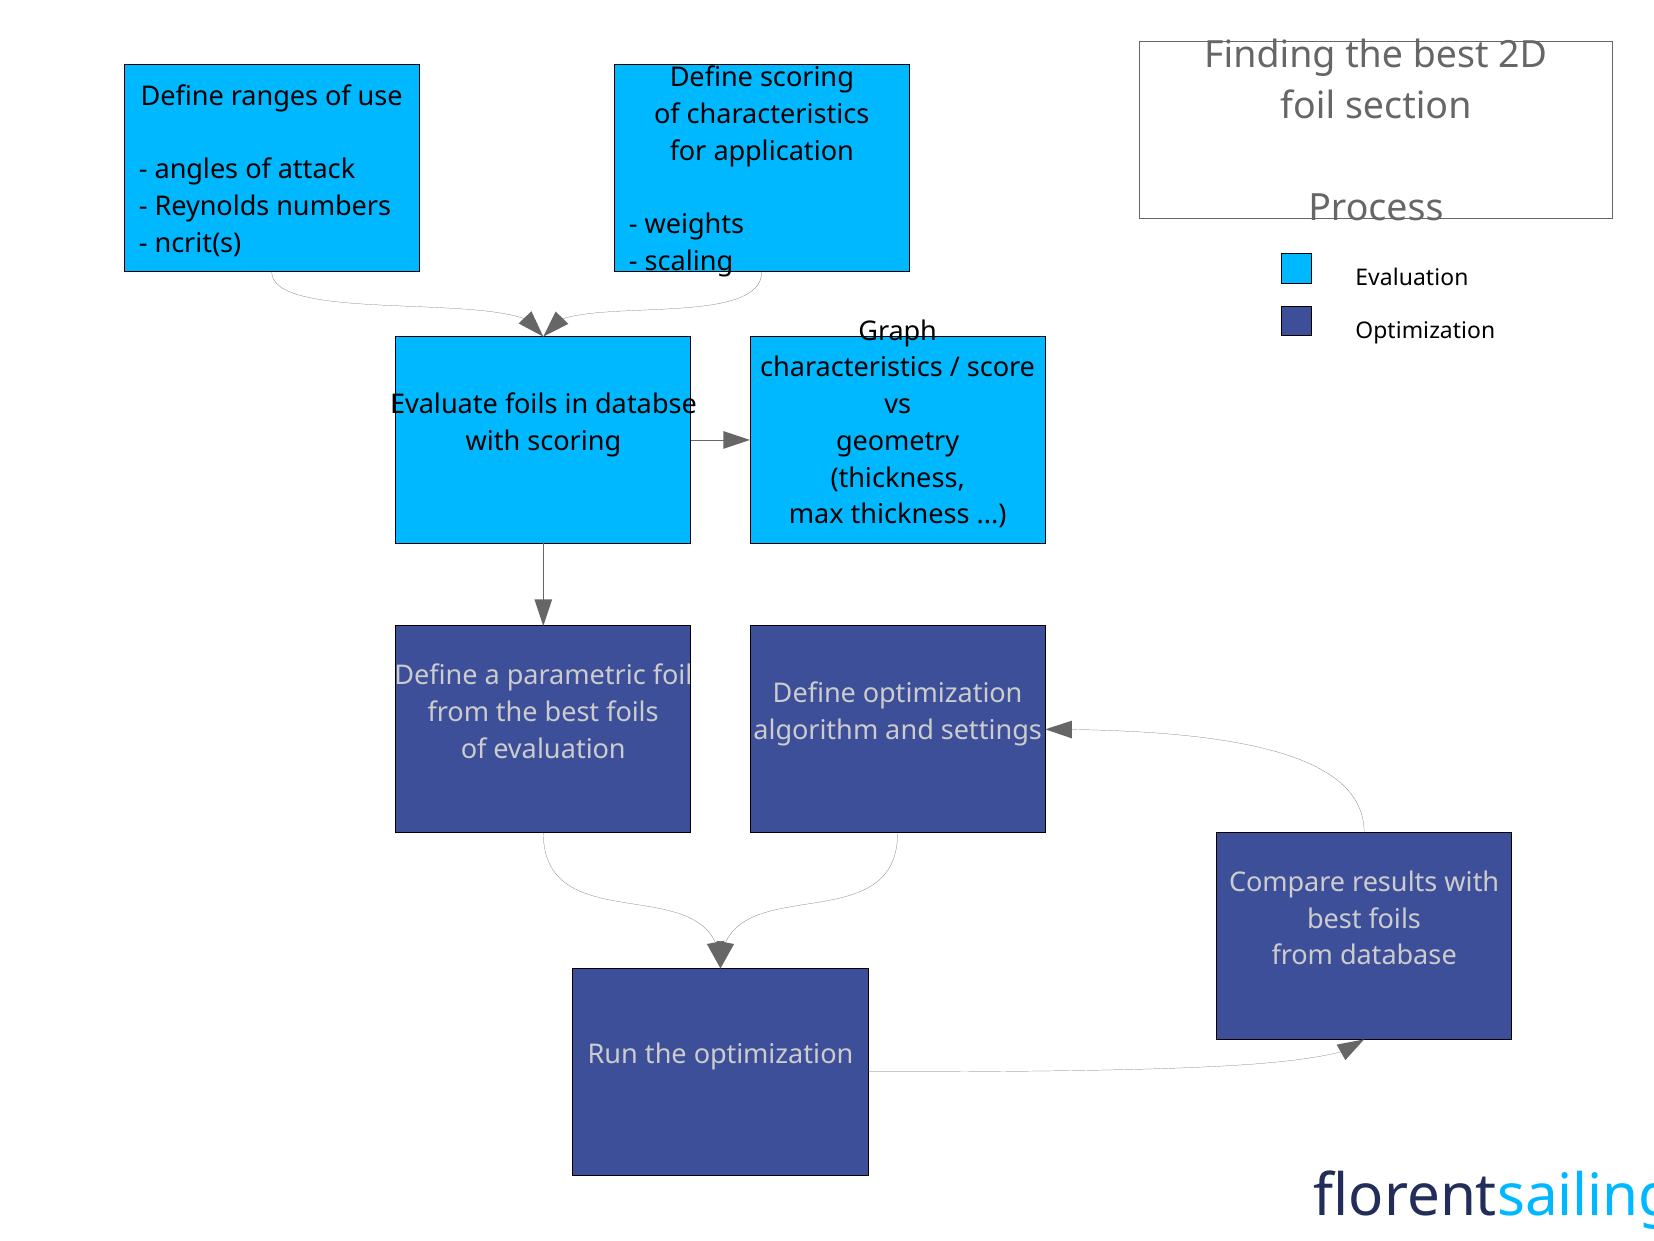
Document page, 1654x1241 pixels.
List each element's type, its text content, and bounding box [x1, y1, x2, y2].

text_box Define ranges of use - angles of attack - Reynolds numbers - ncrit(s) [124, 64, 420, 272]
text_box Optimization [1340, 307, 1488, 347]
text_box Run the optimization [572, 968, 869, 1176]
text_box Define optimization algorithm and settings [750, 625, 1046, 833]
text_box Define scoring of characteristics for application - weights - scaling [614, 64, 910, 272]
text_box florentsailing [1299, 1145, 1637, 1224]
text_box Graph characteristics / score vs geometry (thickness, max thickness ...) [750, 336, 1046, 544]
text_box Evaluate foils in databse with scoring [395, 336, 691, 544]
text_box Evaluation [1340, 253, 1466, 294]
text_box Finding the best 2D foil section Process [1139, 41, 1613, 219]
text_box [1281, 253, 1312, 284]
text_box Compare results with best foils from database [1216, 832, 1512, 1040]
text_box Define a parametric foil from the best foils of evaluation [395, 625, 691, 833]
text_box [1281, 306, 1312, 336]
